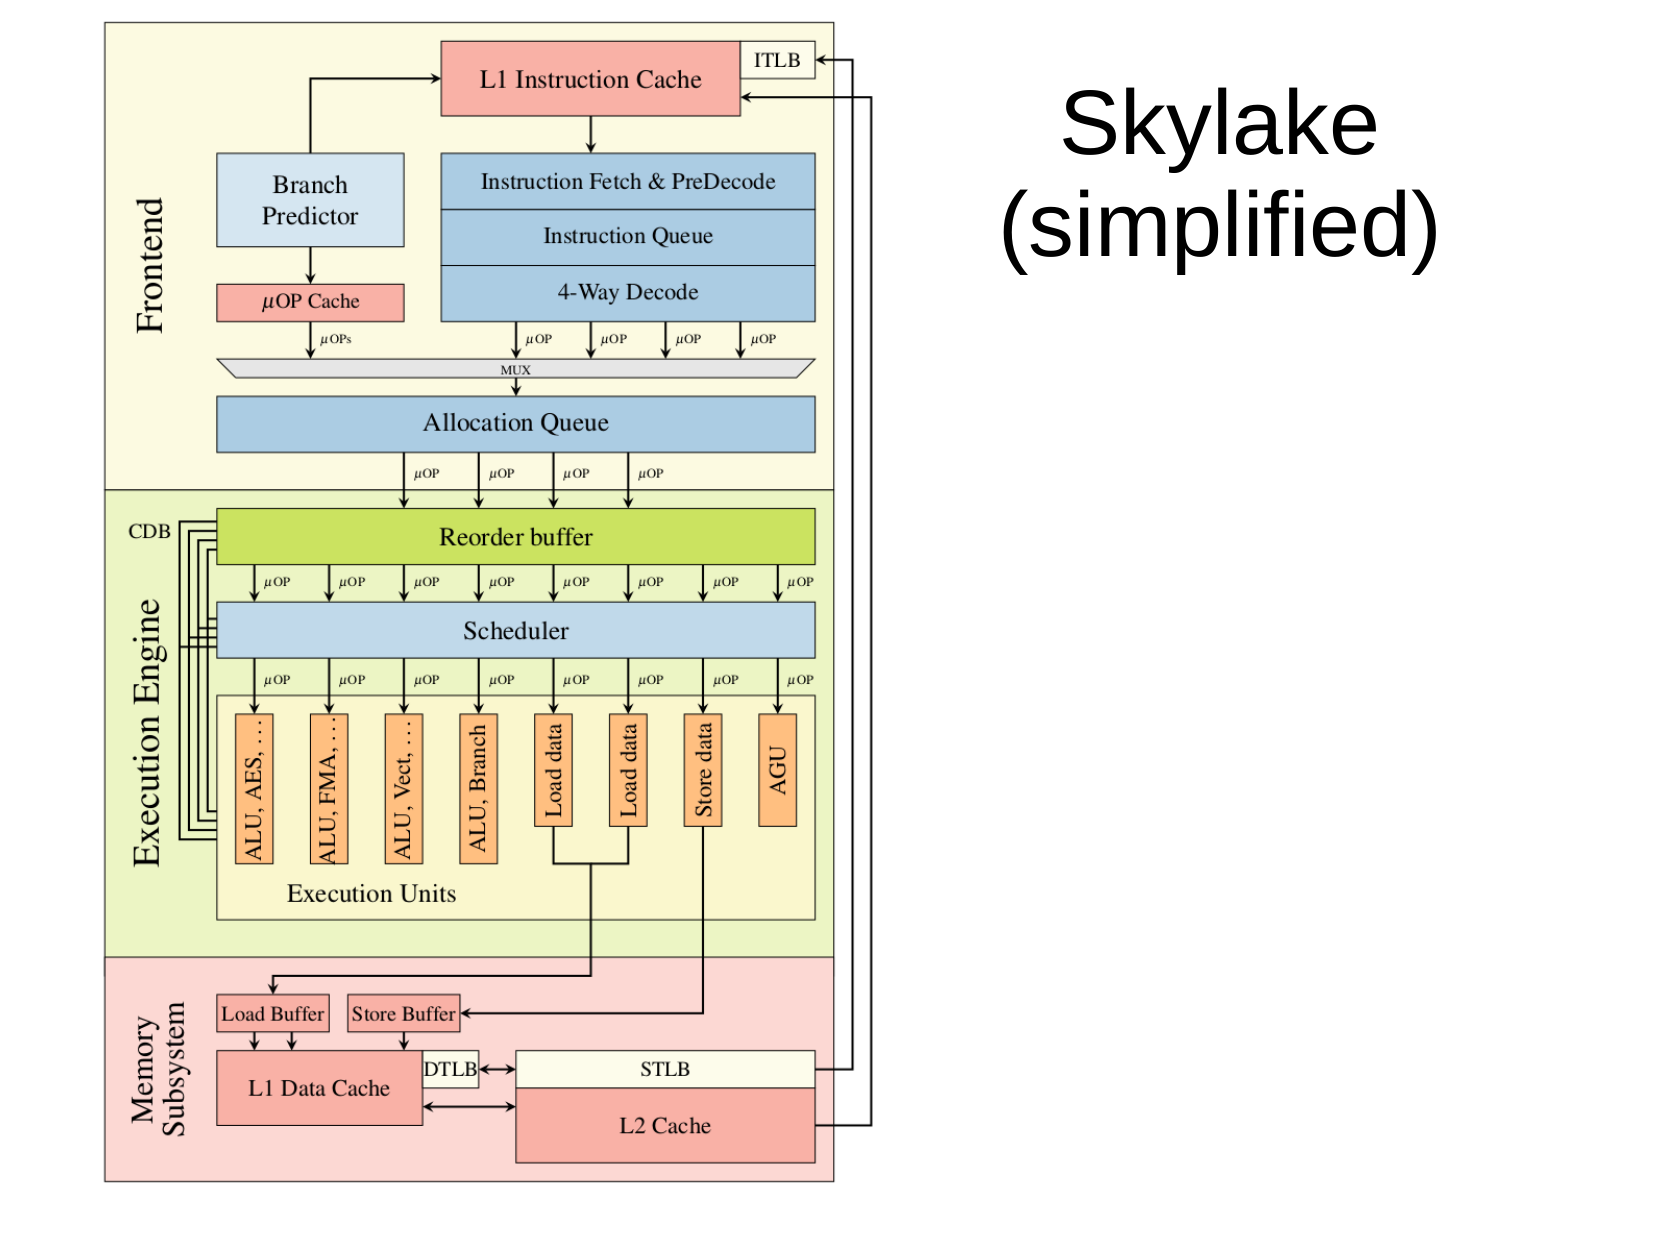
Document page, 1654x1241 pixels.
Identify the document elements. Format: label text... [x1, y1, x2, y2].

text_box Skylake (simplified) [941, 47, 1501, 301]
picture [91, 18, 901, 1201]
